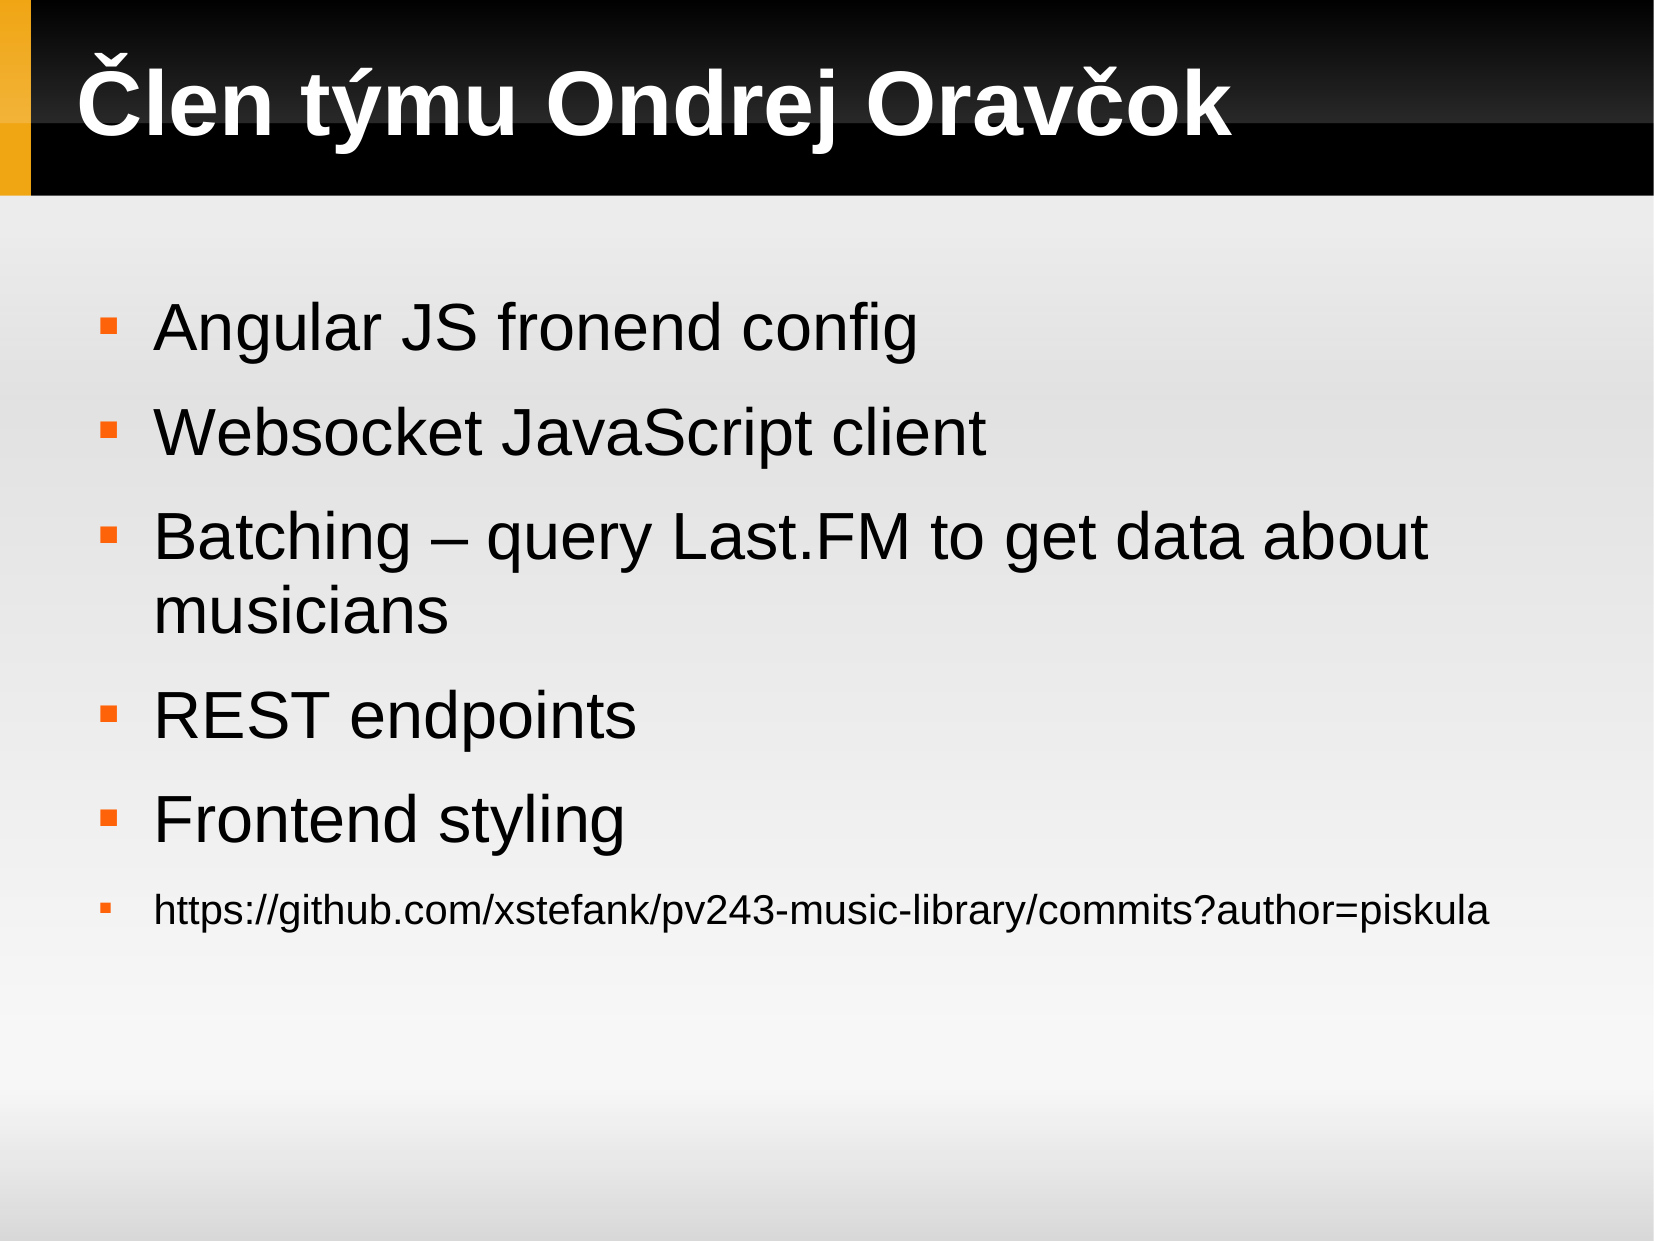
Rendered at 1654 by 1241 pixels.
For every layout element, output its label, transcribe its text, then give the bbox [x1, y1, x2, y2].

picture [0, 0, 1654, 1241]
title Člen týmu Ondrej Oravčok [76, 0, 1565, 208]
list Angular JS fronend config Websocket JavaScript client Batching – query Last.FM to get data about musicians REST endpoints Frontend styling https://github.com/xstefank/pv243-music-library/commits?author=piskula [82, 290, 1571, 1112]
